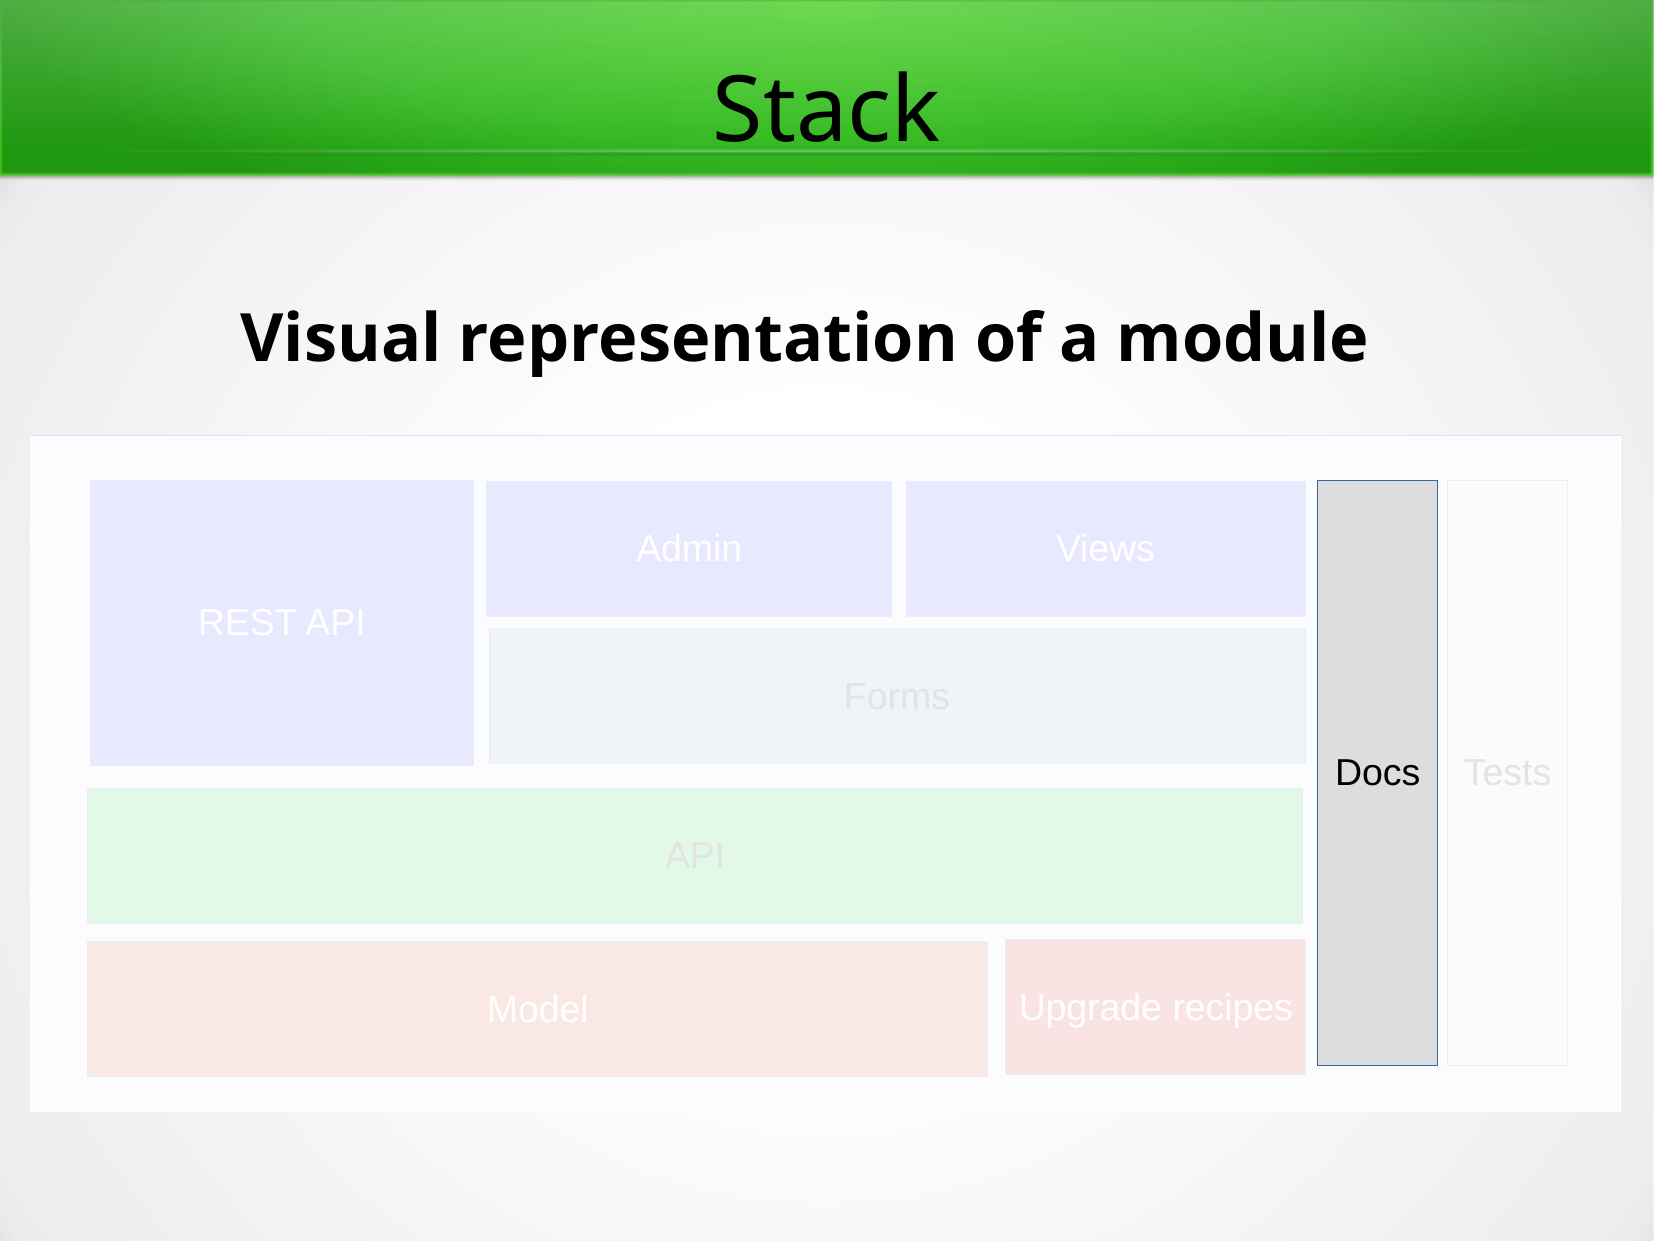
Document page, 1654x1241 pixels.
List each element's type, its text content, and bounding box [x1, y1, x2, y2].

picture [0, 0, 1654, 1241]
text_box Visual representation of a module [225, 282, 1433, 390]
text_box Docs [1317, 480, 1438, 1066]
title Stack [82, 2, 1571, 210]
text_box [30, 435, 1621, 1112]
